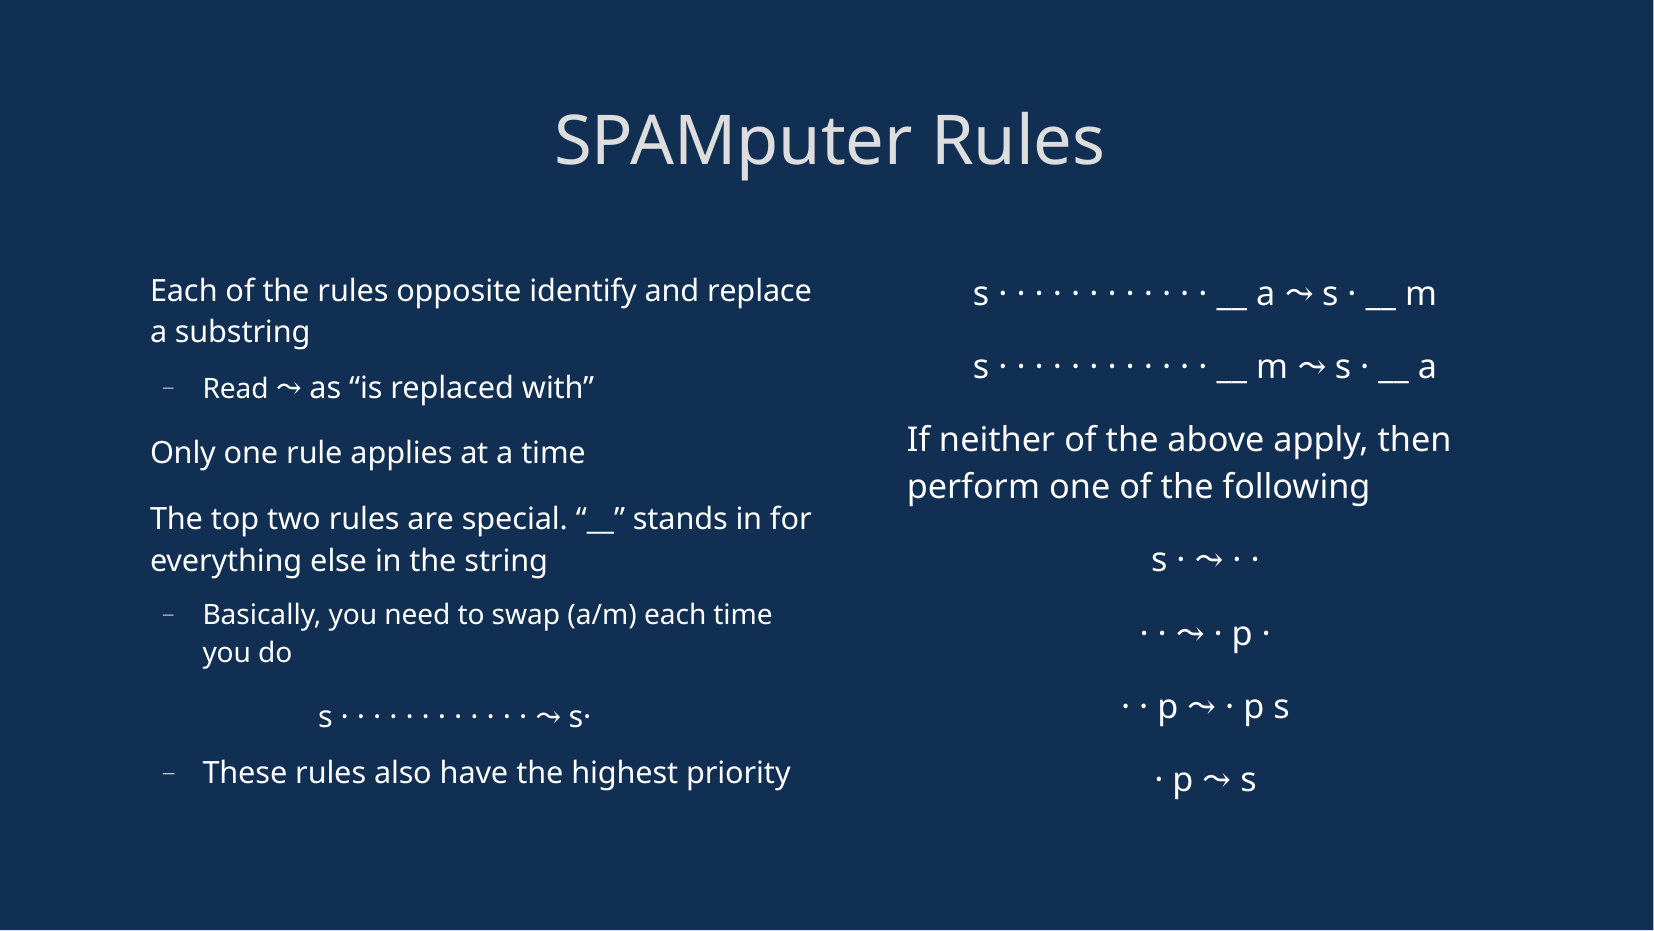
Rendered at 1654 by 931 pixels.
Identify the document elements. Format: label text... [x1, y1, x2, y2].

title SPAMputer Rules [97, 56, 1563, 220]
list s · · · · · · · · · · · · __ a ⤳ s · __ m s · · · · · · · · · · · · __ m ⤳ s · __ a If neither of the above apply, then perform one of the following s · ⤳ · · · · ⤳ · p · · · p ⤳ · p s · p ⤳ s [848, 268, 1563, 806]
list Each of the rules opposite identify and replace a substring Read ⤳ as “is replaced with” Only one rule applies at a time The top two rules are special. “__” stands in for everything else in the string Basically, you need to swap (a/m) each time you do s · · · · · · · · · · · · ⤳ s· These rules also have the highest priority [97, 268, 813, 806]
